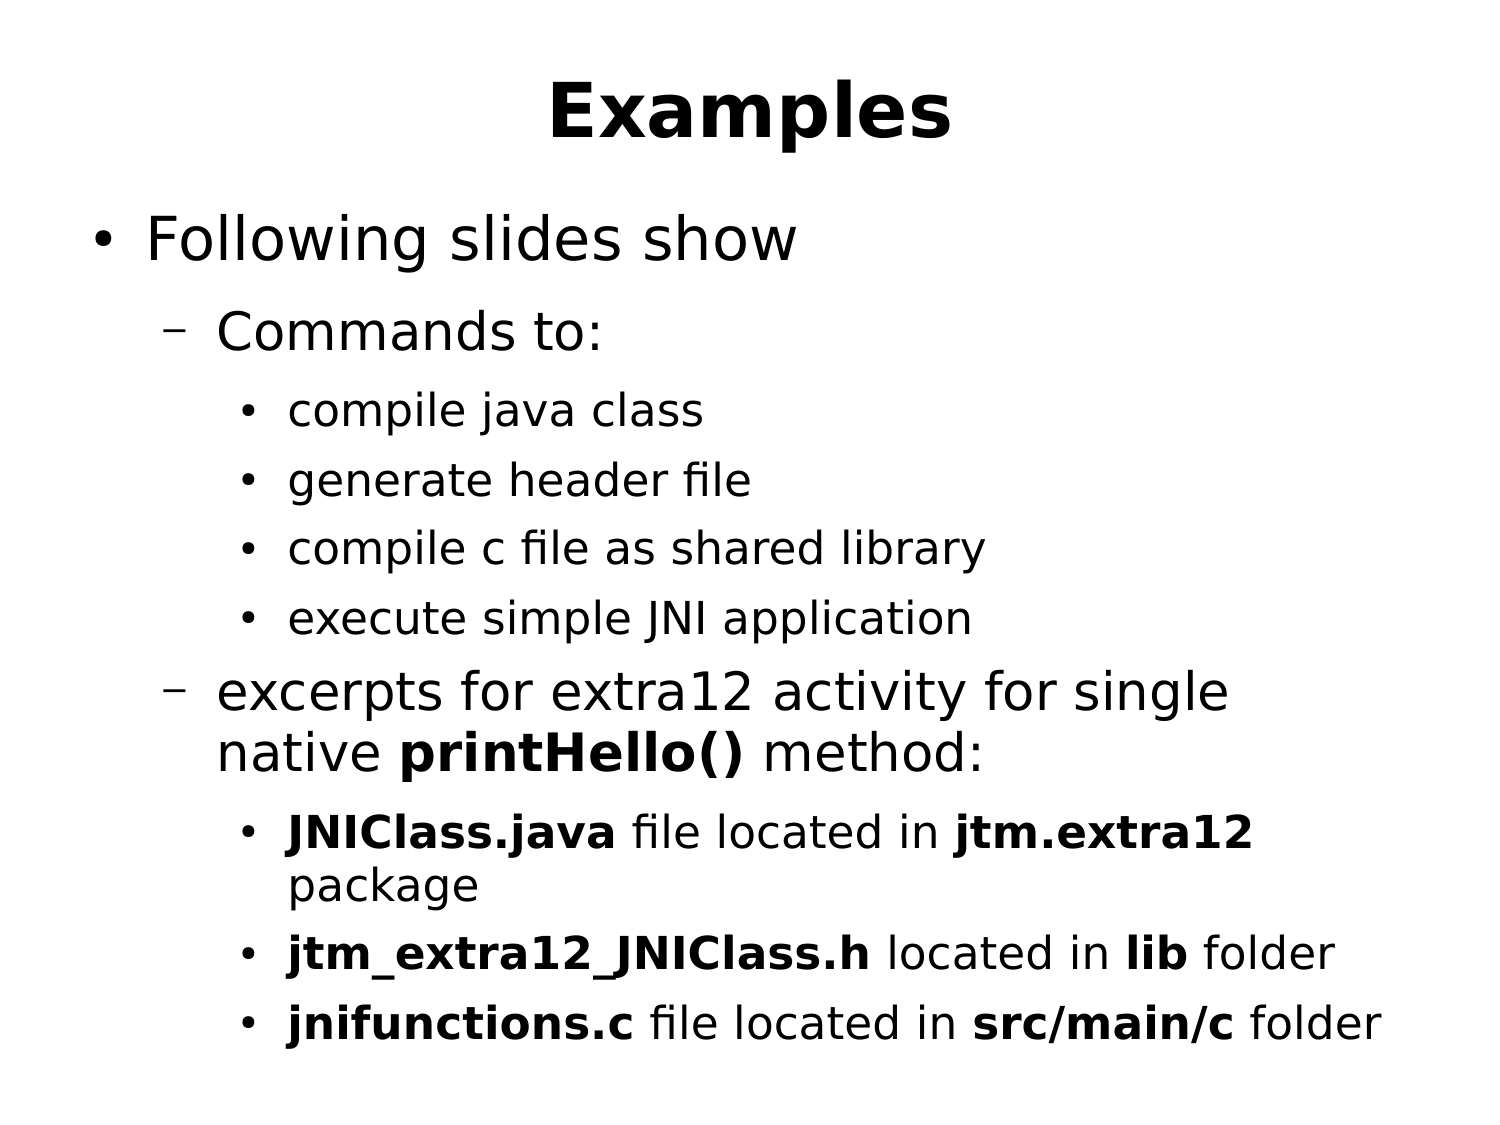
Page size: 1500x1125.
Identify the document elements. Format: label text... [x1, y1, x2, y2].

list Following slides show Commands to: compile java class generate header file compile c file as shared library execute simple JNI application excerpts for extra12 activity for single native printHello() method: JNIClass.java file located in jtm.extra12 package jtm_extra12_JNIClass.h located in lib folder jnifunctions.c file located in src/main/c folder [75, 204, 1395, 1075]
title Examples [75, 44, 1425, 177]
